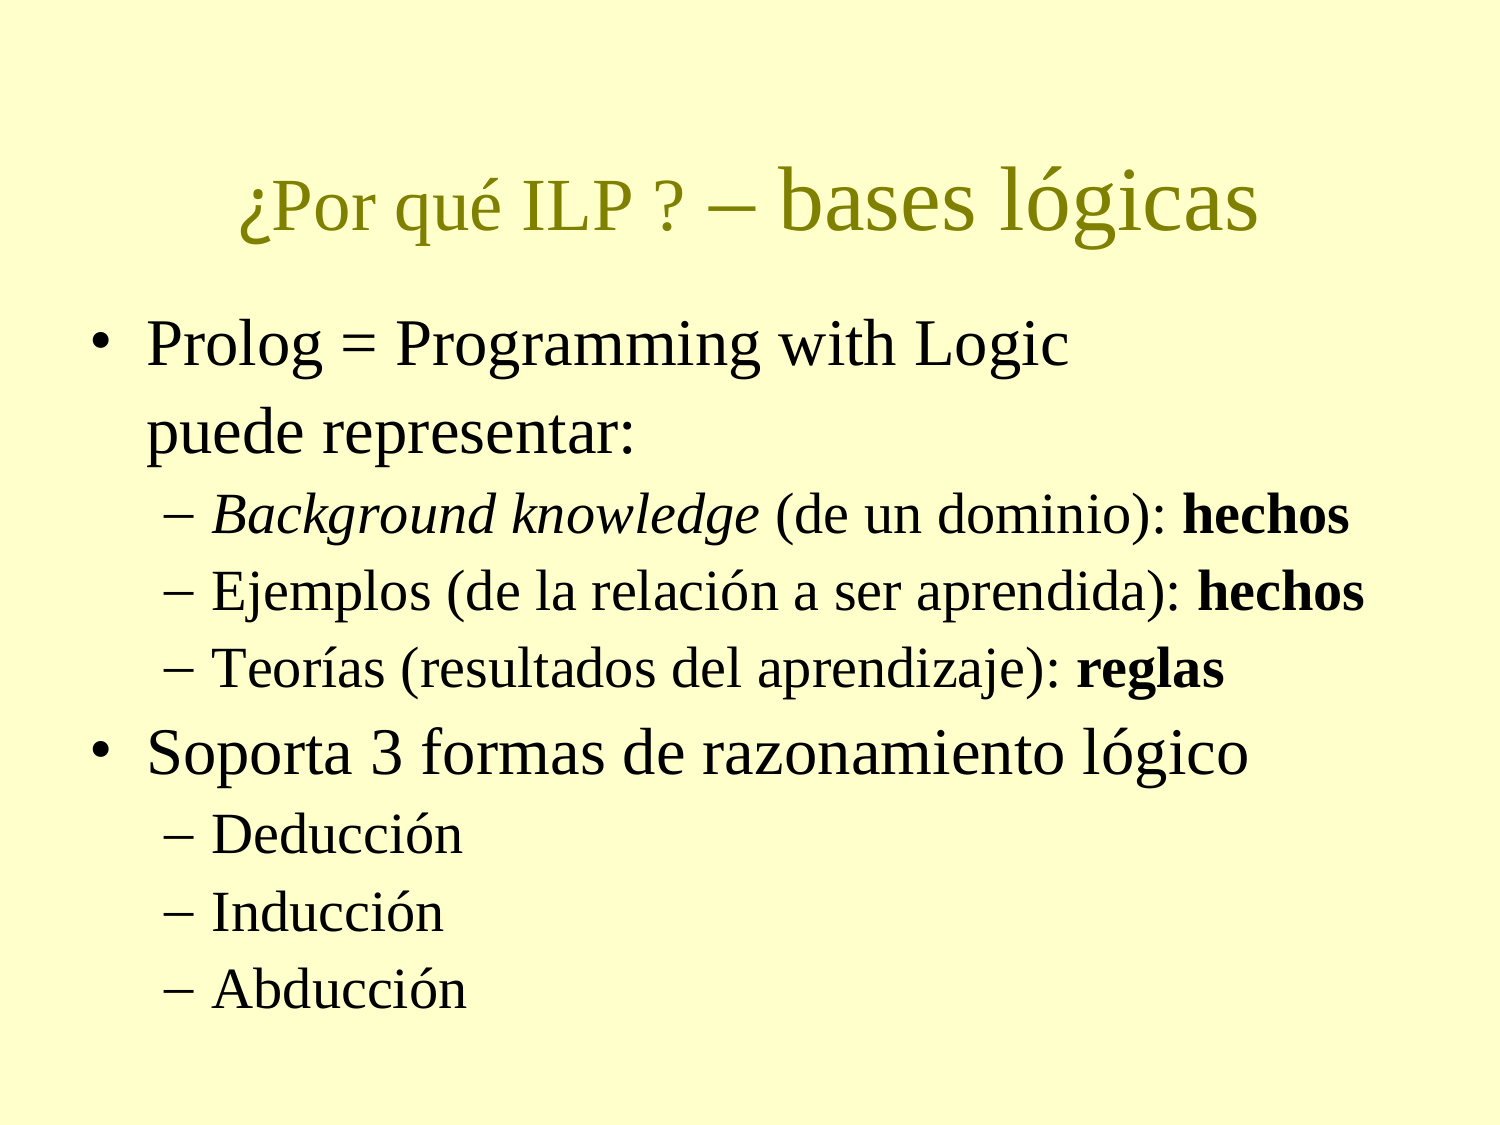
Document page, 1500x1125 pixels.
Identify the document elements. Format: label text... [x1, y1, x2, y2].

list Prolog = Programming with Logic puede representar: Background knowledge (de un dominio): hechos Ejemplos (de la relación a ser aprendida): hechos Teorías (resultados del aprendizaje): reglas Soporta 3 formas de razonamiento lógico Deducción Inducción Abducción [75, 299, 1403, 1030]
title ¿Por qué ILP ? – bases lógicas [112, 99, 1388, 288]
